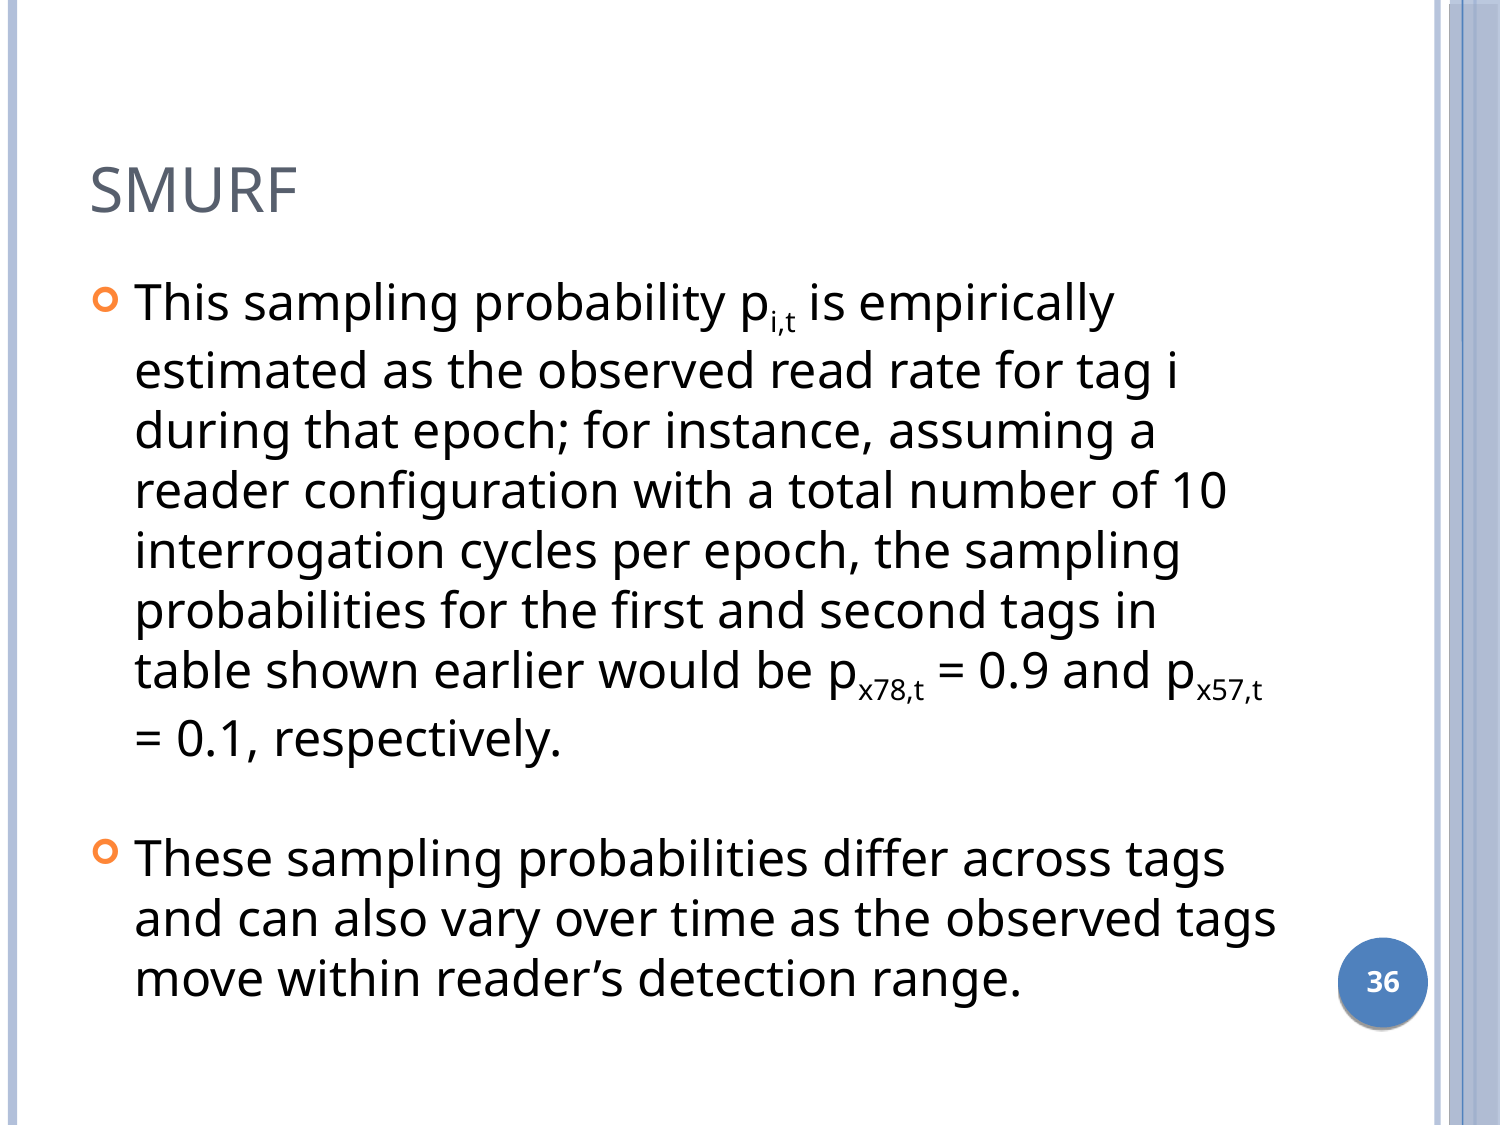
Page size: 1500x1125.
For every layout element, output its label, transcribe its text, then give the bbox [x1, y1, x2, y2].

text_box This sampling probability pi,t is empirically estimated as the observed read rate for tag i during that epoch; for instance, assuming a reader configuration with a total number of 10 interrogation cycles per epoch, the sampling probabilities for the first and second tags in table shown earlier would be px78,t = 0.9 and px57,t = 0.1, respectively. These sampling probabilities differ across tags and can also vary over time as the observed tags move within reader’s detection range. [74, 262, 1300, 1062]
text_box <number> [1333, 940, 1434, 1027]
text_box SMURF [74, 45, 1300, 233]
